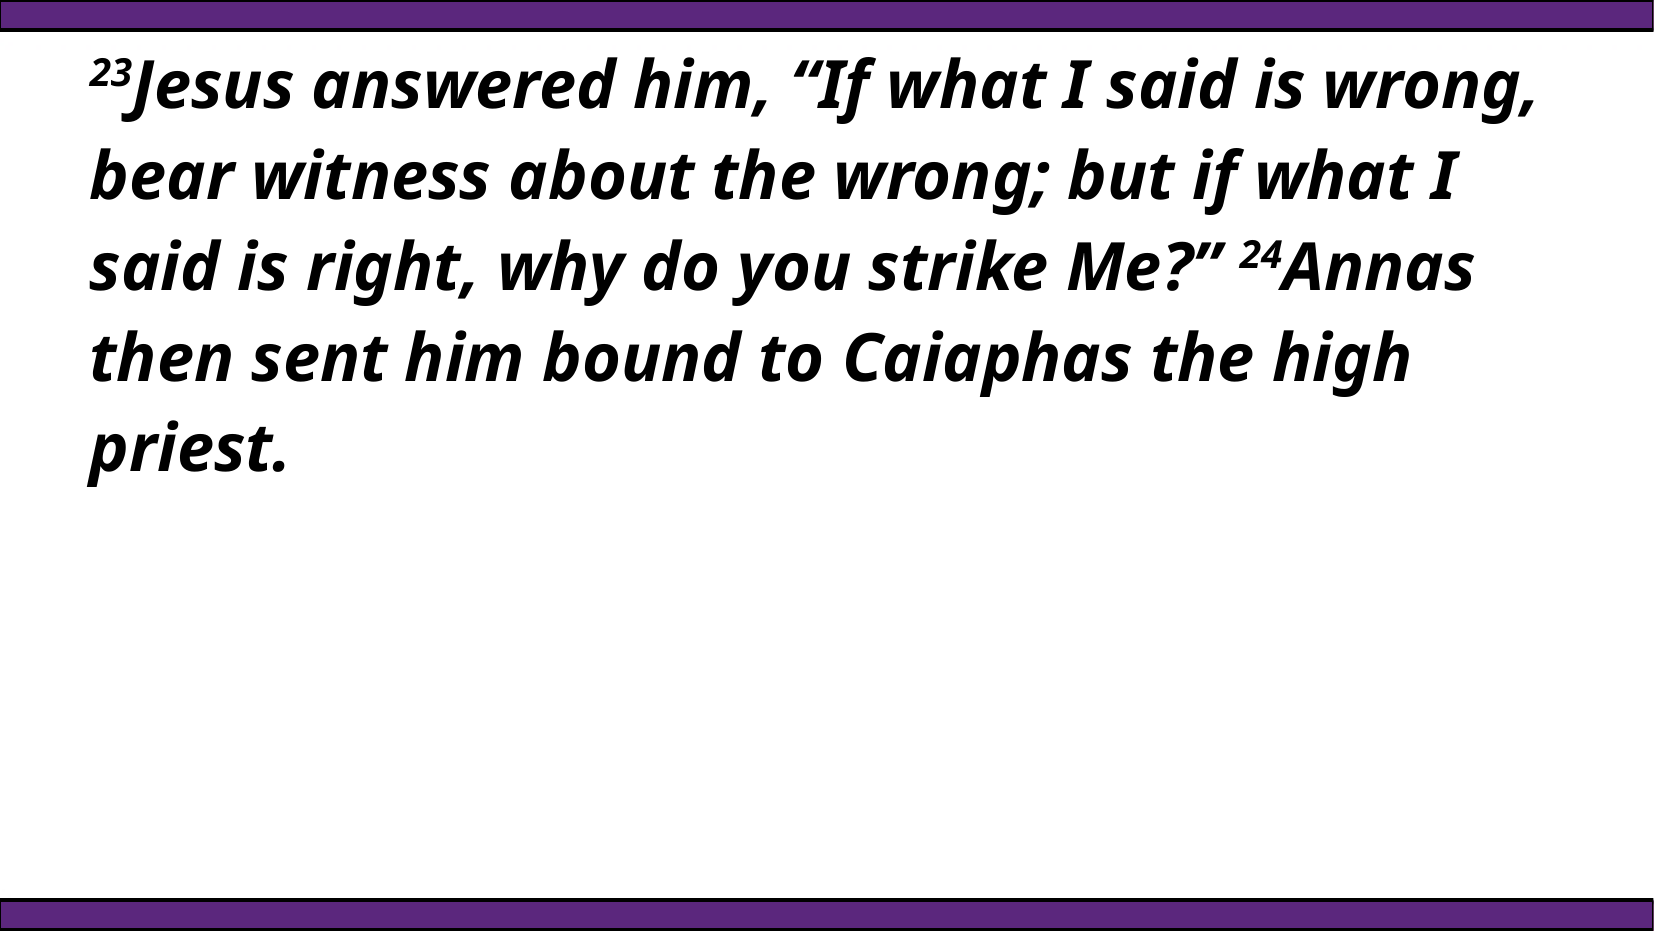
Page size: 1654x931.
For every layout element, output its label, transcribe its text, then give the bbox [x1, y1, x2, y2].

text_box [0, 900, 1654, 931]
text_box [0, 0, 1654, 31]
text_box 23Jesus answered him, “If what I said is wrong, bear witness about the wrong; but if what I said is right, why do you strike Me?” 24Annas then sent him bound to Caiaphas the high priest. [75, 30, 1576, 400]
picture [0, 31, 1654, 900]
